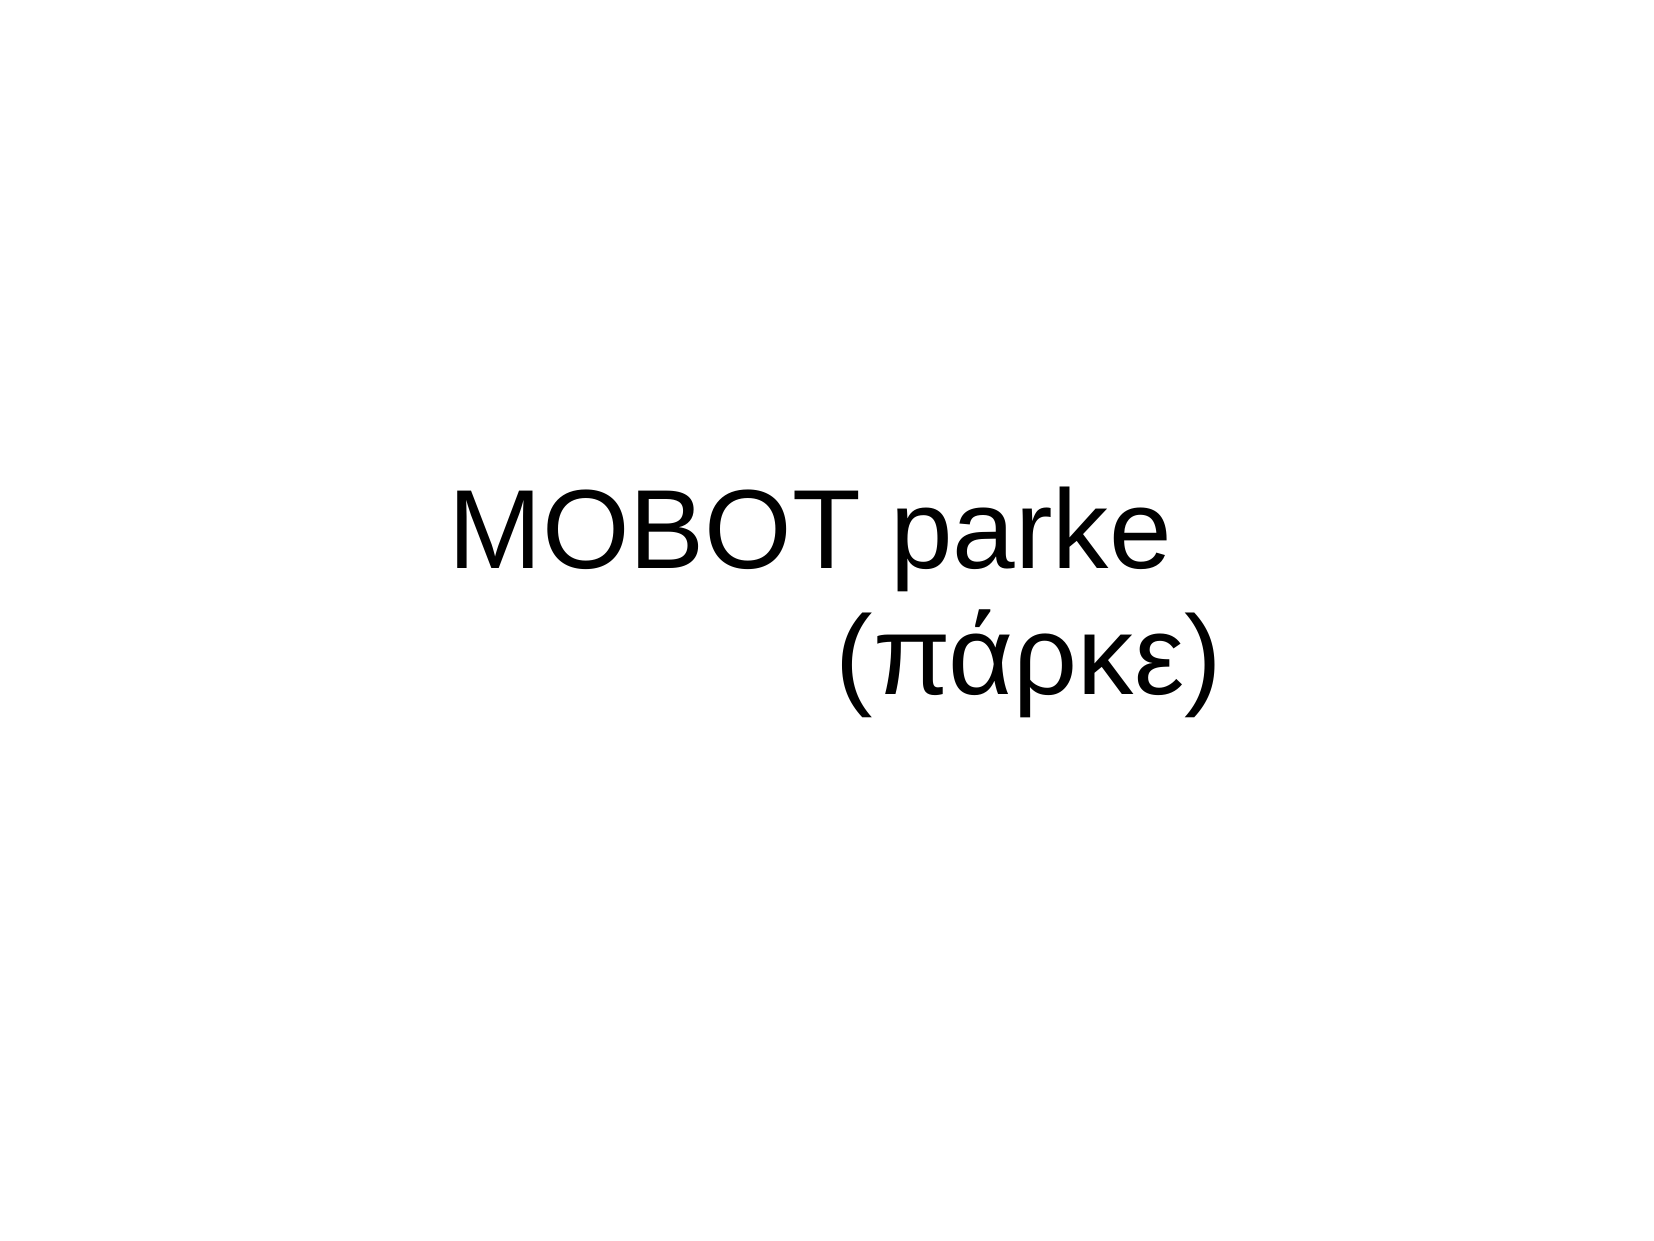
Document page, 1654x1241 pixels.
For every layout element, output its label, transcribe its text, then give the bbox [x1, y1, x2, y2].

subtitle MOBOT parke (πάρκε) [82, 75, 1538, 1111]
